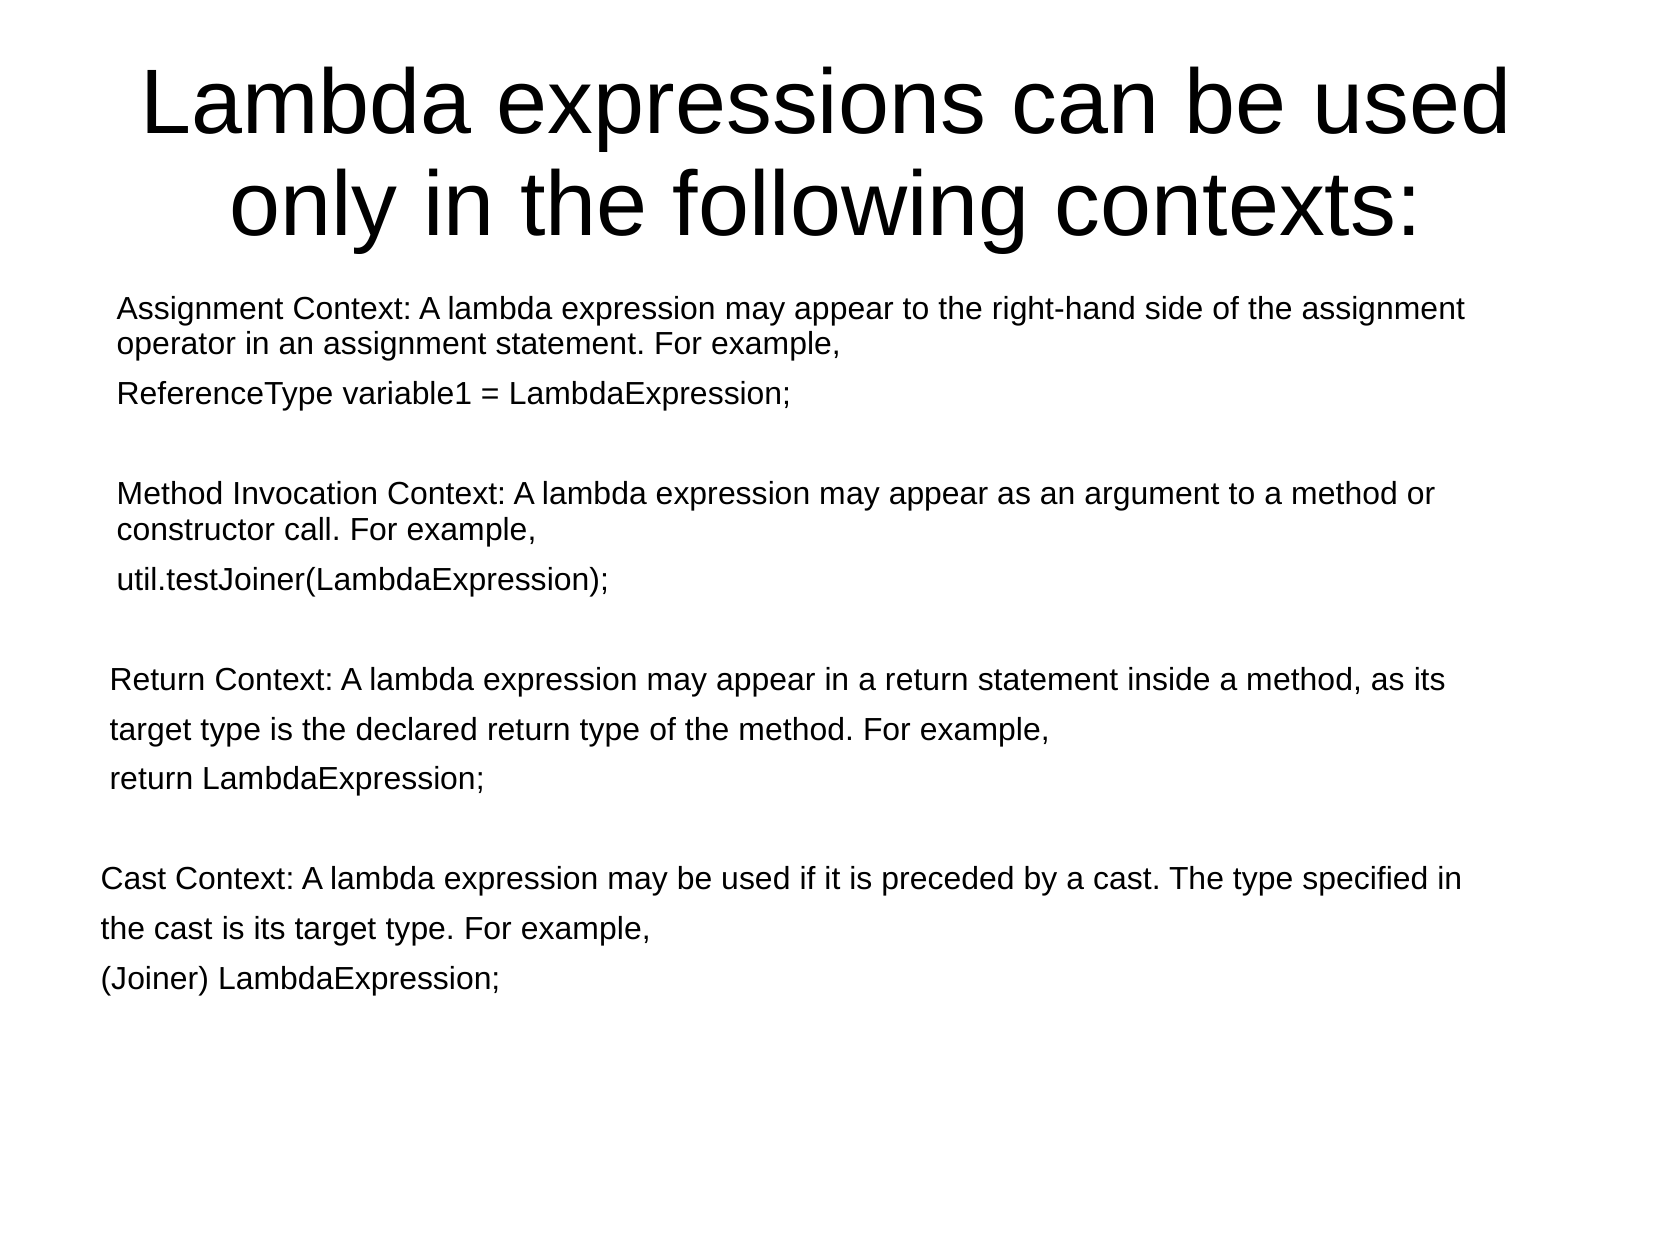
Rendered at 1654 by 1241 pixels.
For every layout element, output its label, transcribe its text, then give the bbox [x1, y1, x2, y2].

title Lambda expressions can be used only in the following contexts: [82, 49, 1571, 257]
list Assignment Context: A lambda expression may appear to the right-hand side of the assignment operator in an assignment statement. For example, ReferenceType variable1 = LambdaExpression; Method Invocation Context: A lambda expression may appear as an argument to a method or constructor call. For example, util.testJoiner(LambdaExpression); Return Context: A lambda expression may appear in a return statement inside a method, as its target type is the declared return type of the method. For example, return LambdaExpression; Cast Context: A lambda expression may be used if it is preceded by a cast. The type specified in the cast is its target type. For example, (Joiner) LambdaExpression; [82, 290, 1571, 1010]
